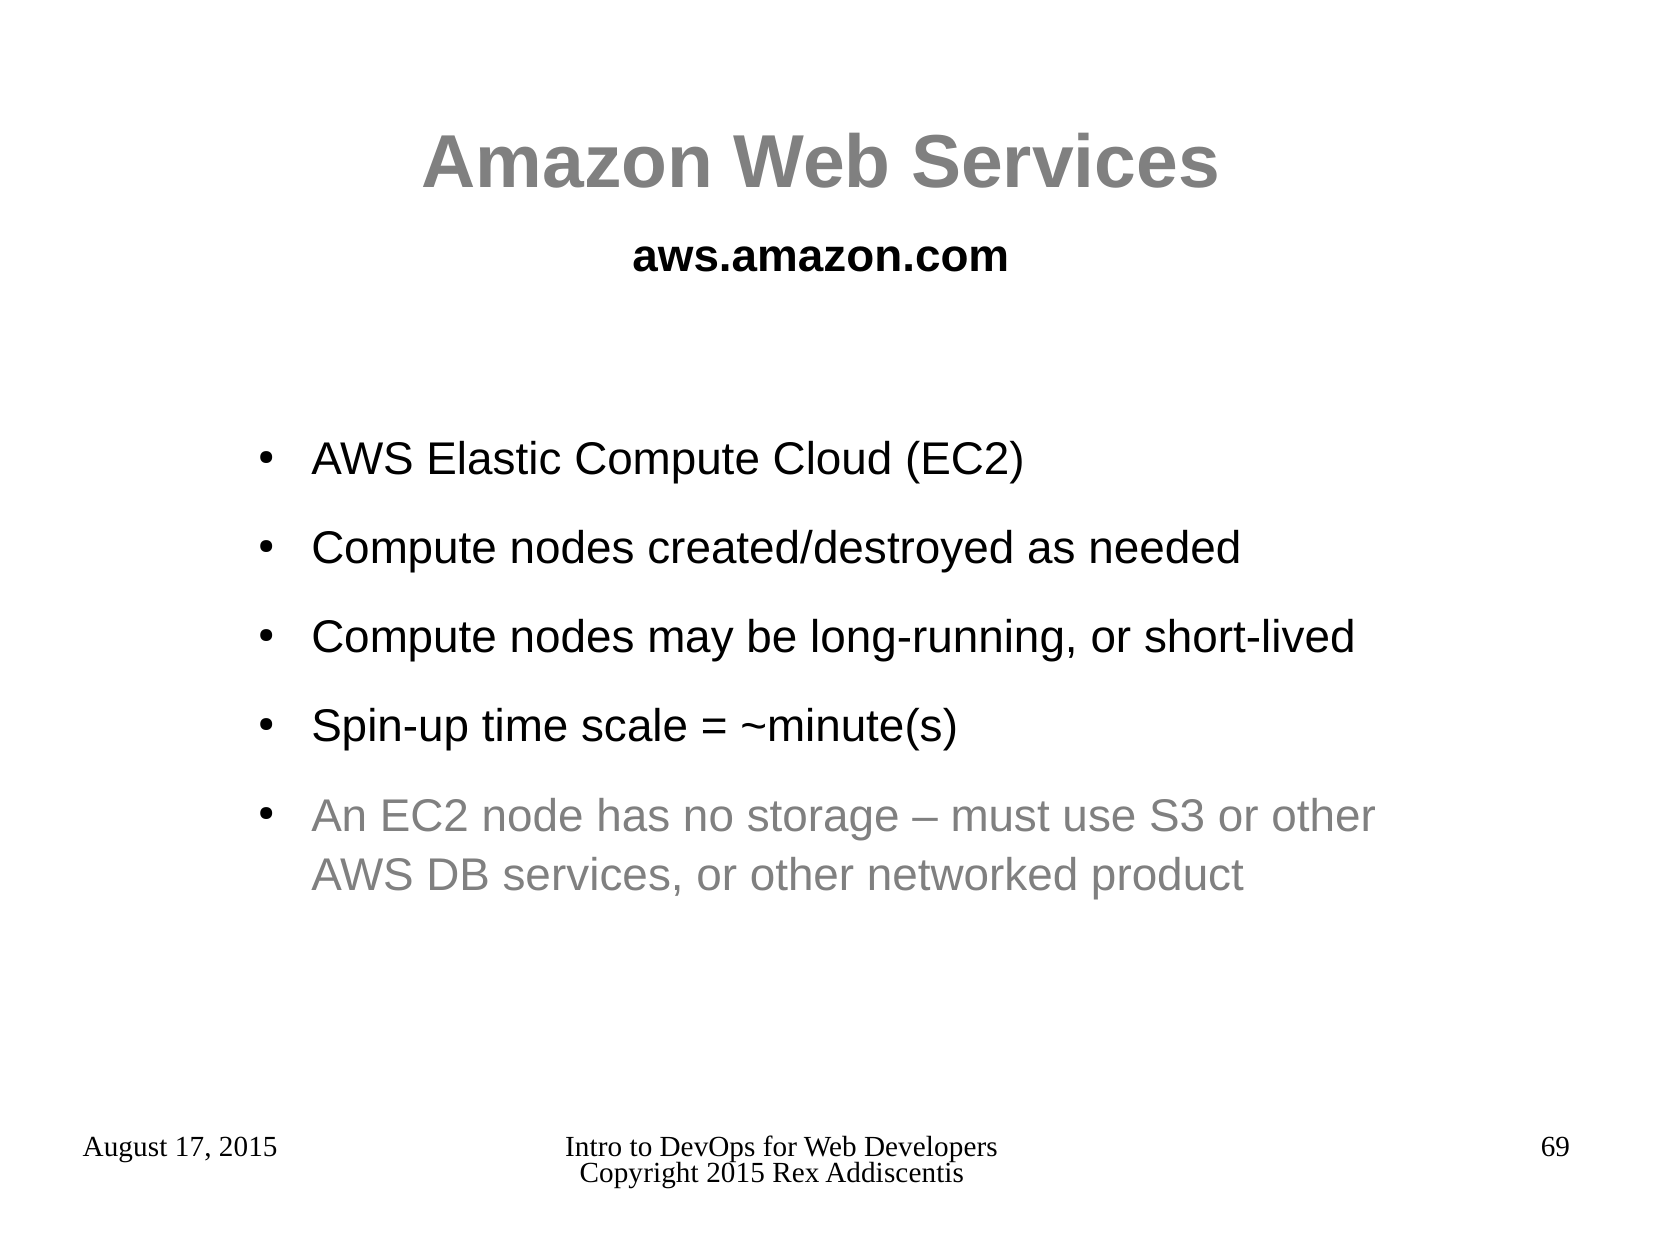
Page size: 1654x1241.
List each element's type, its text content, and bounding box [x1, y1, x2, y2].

list Amazon Web Services aws.amazon.com [77, 102, 1565, 286]
list AWS Elastic Compute Cloud (EC2) Compute nodes created/destroyed as needed Compute nodes may be long-running, or short-lived Spin-up time scale = ~minute(s) An EC2 node has no storage – must use S3 or other AWS DB services, or other networked product [240, 425, 1381, 1056]
